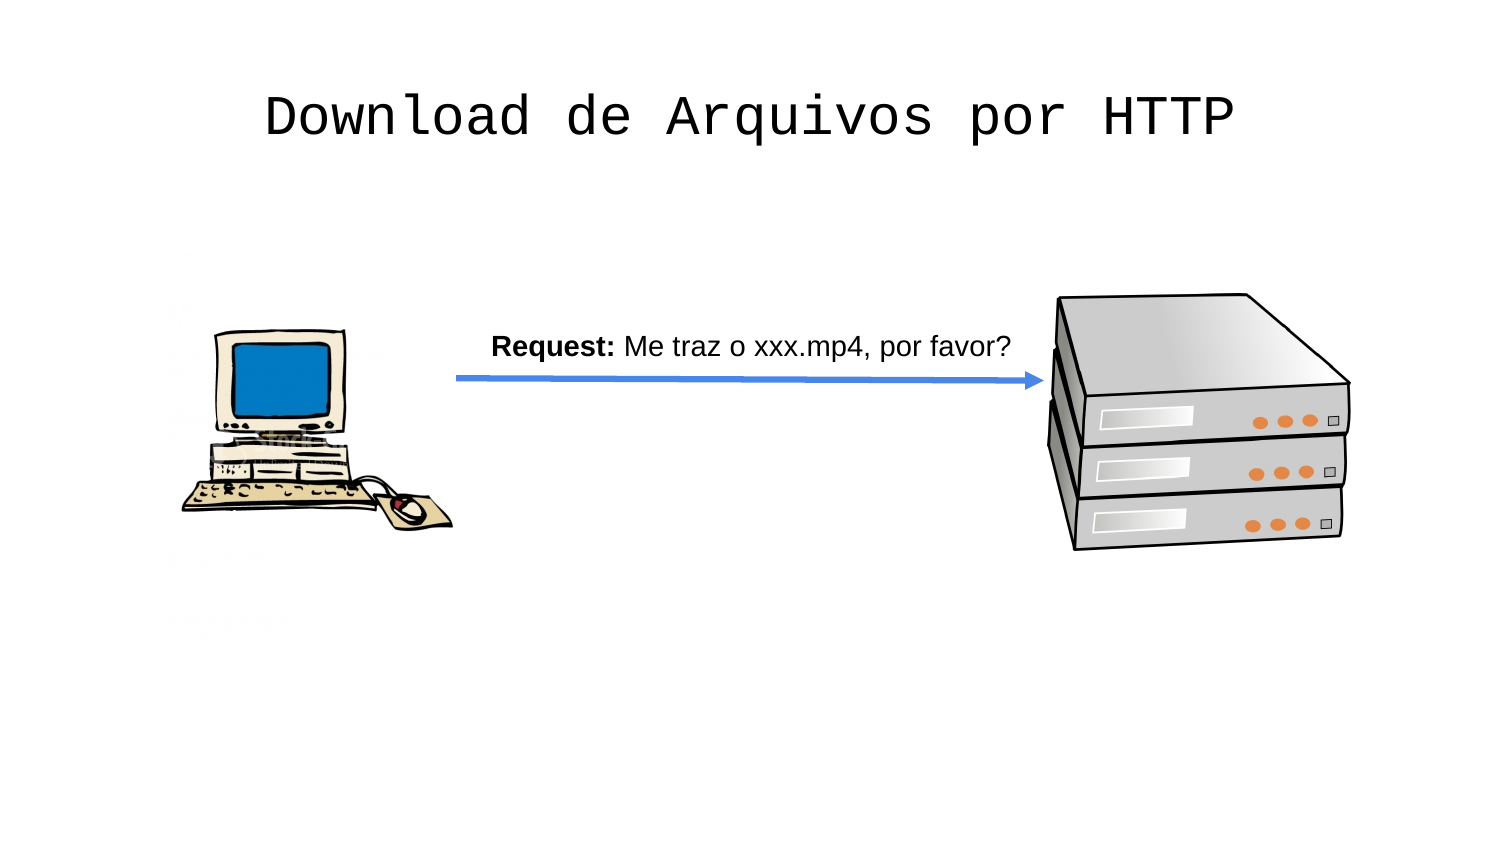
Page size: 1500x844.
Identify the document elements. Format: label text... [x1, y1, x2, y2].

picture [1047, 293, 1351, 551]
title Download de Arquivos por HTTP [51, 72, 1449, 167]
picture [164, 252, 468, 644]
text_box Request: Me traz o xxx.mp4, por favor? [475, 312, 1147, 378]
